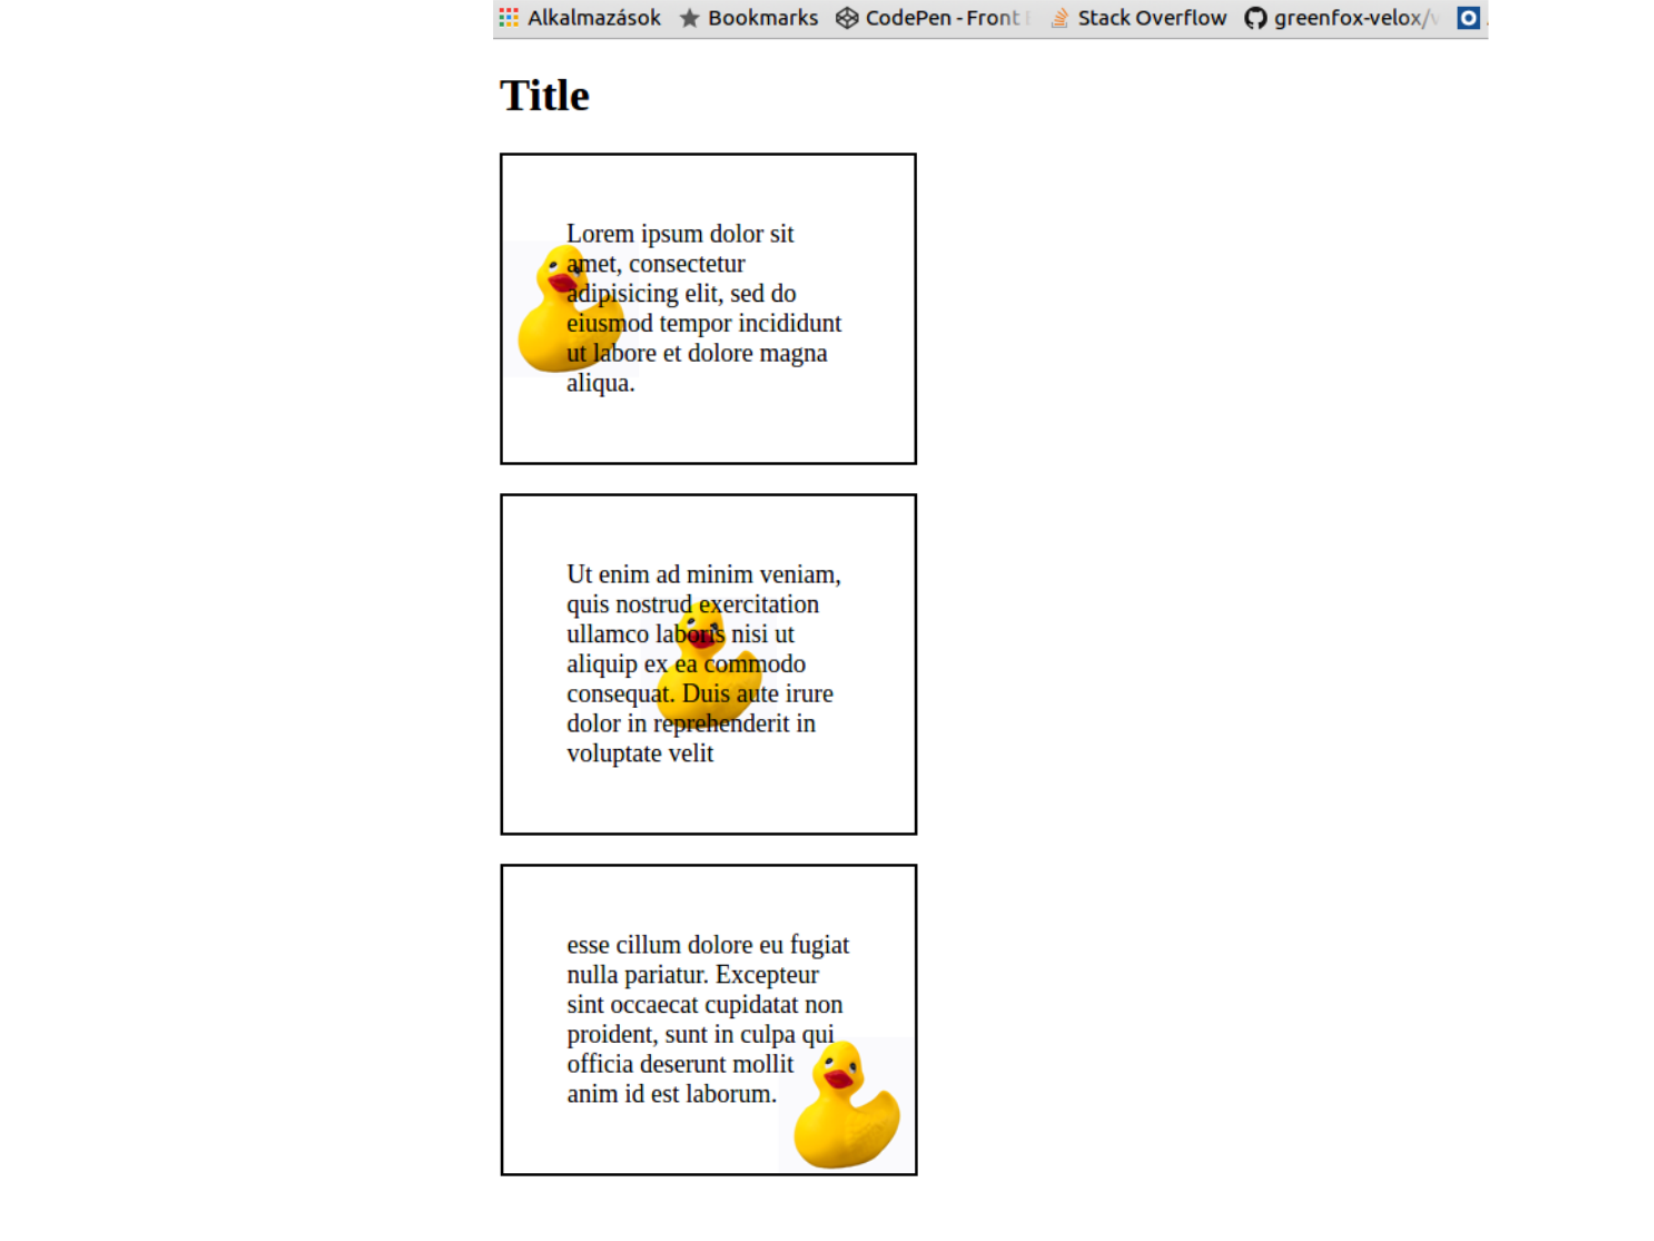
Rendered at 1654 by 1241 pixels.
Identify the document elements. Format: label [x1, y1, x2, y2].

picture [492, 0, 1489, 1241]
